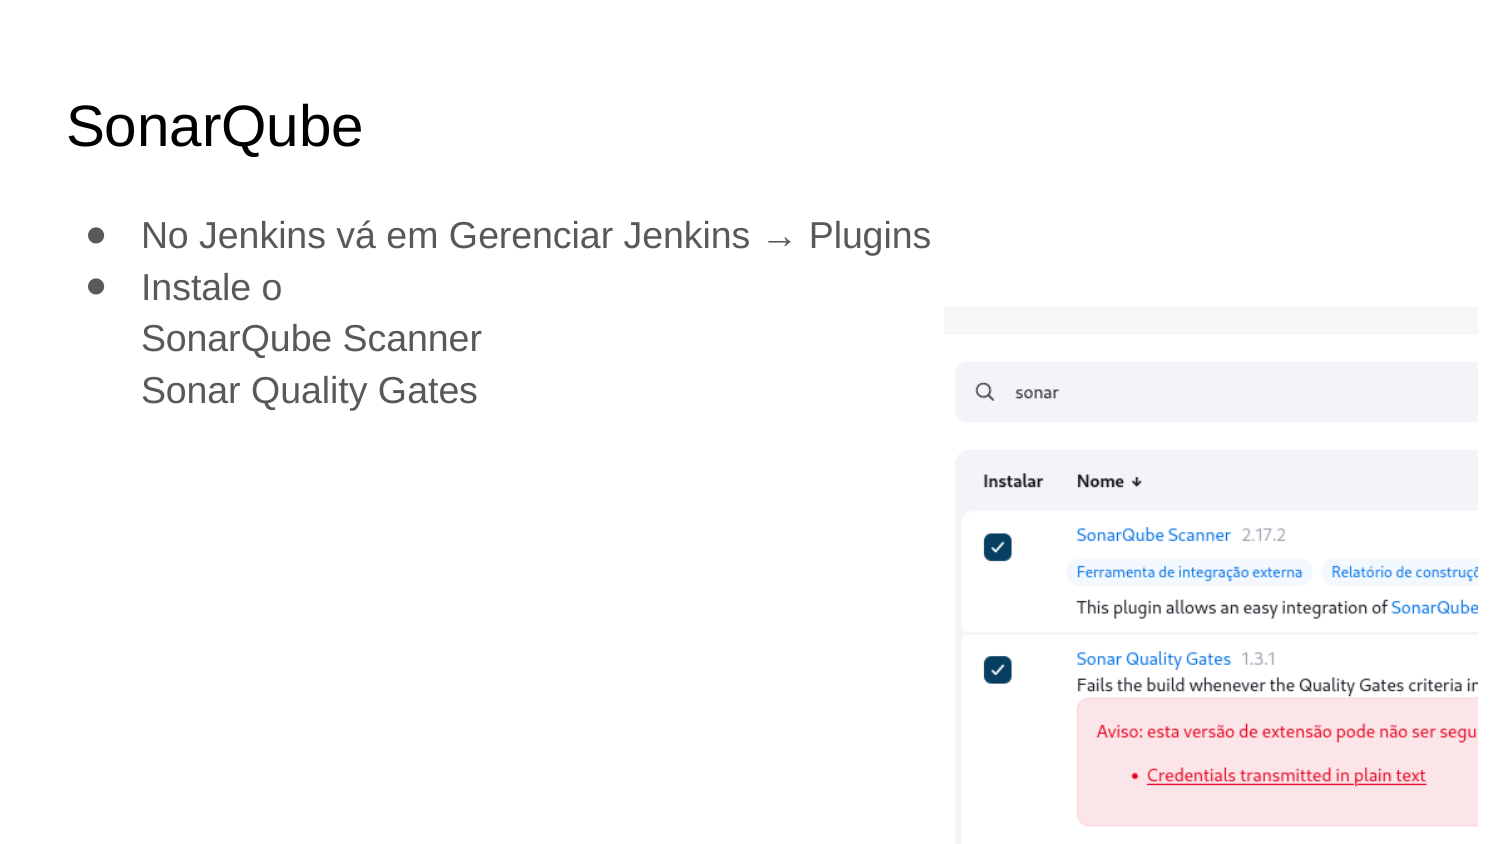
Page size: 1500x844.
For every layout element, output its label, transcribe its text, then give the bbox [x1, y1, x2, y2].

list No Jenkins vá em Gerenciar Jenkins → Plugins Instale o SonarQube Scanner Sonar Quality Gates [51, 189, 1489, 750]
picture [944, 307, 1478, 844]
title SonarQube [51, 72, 1449, 167]
